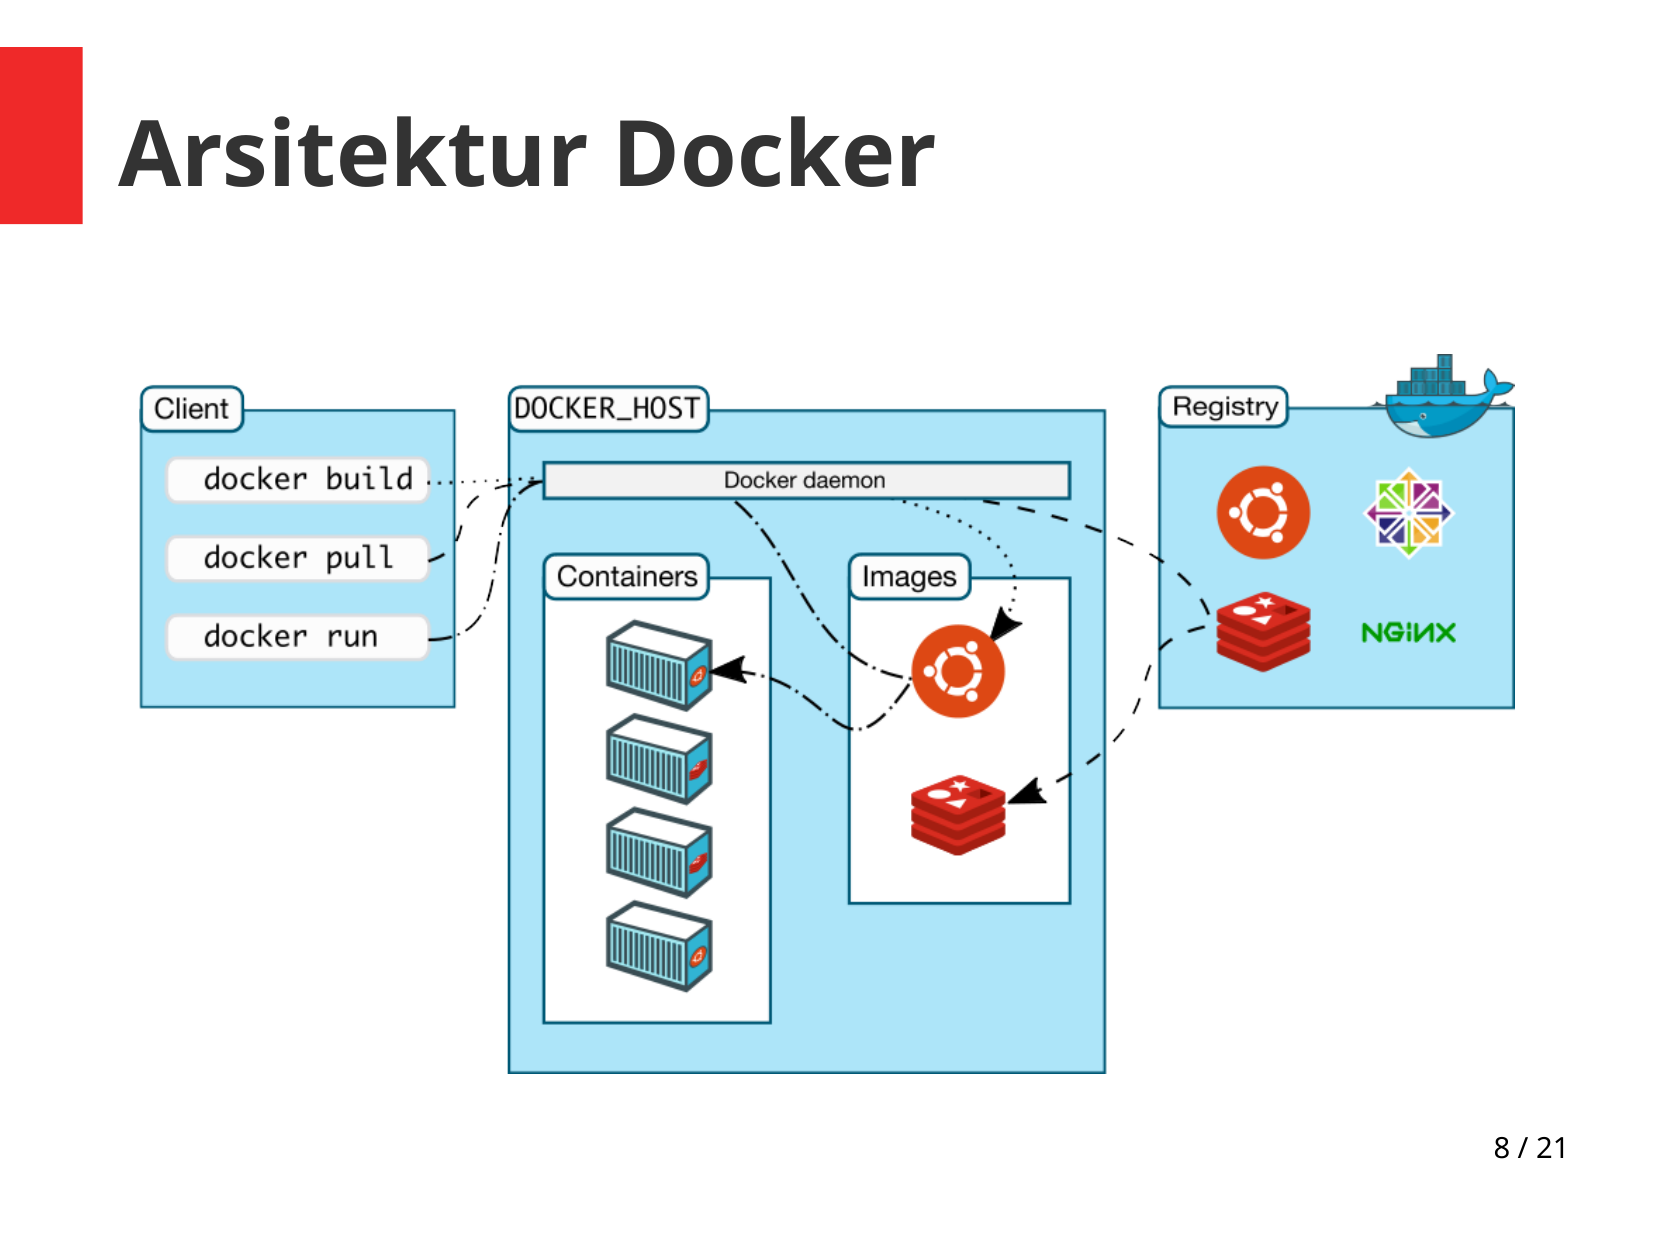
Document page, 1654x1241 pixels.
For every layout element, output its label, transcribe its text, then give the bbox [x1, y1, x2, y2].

picture [139, 354, 1515, 1074]
title Arsitektur Docker [118, 49, 1571, 257]
